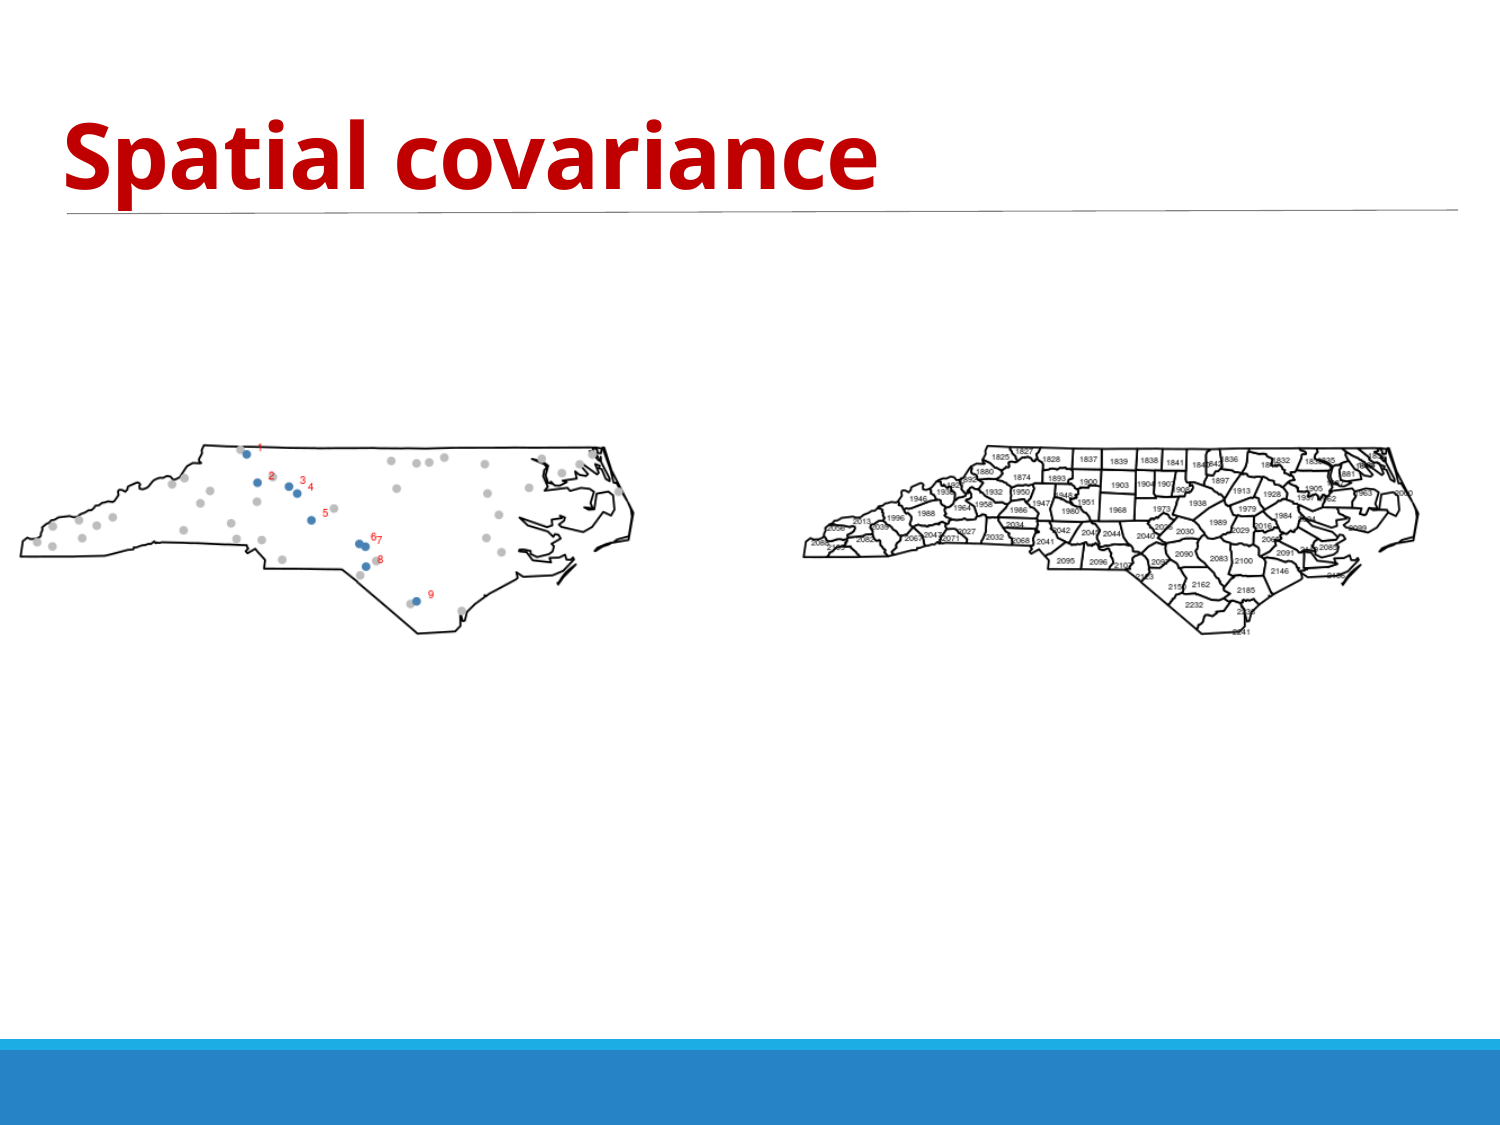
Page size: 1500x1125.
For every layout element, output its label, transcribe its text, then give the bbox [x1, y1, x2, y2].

picture [0, 268, 664, 811]
title Spatial covariance [62, 58, 1471, 257]
picture [773, 269, 1449, 811]
